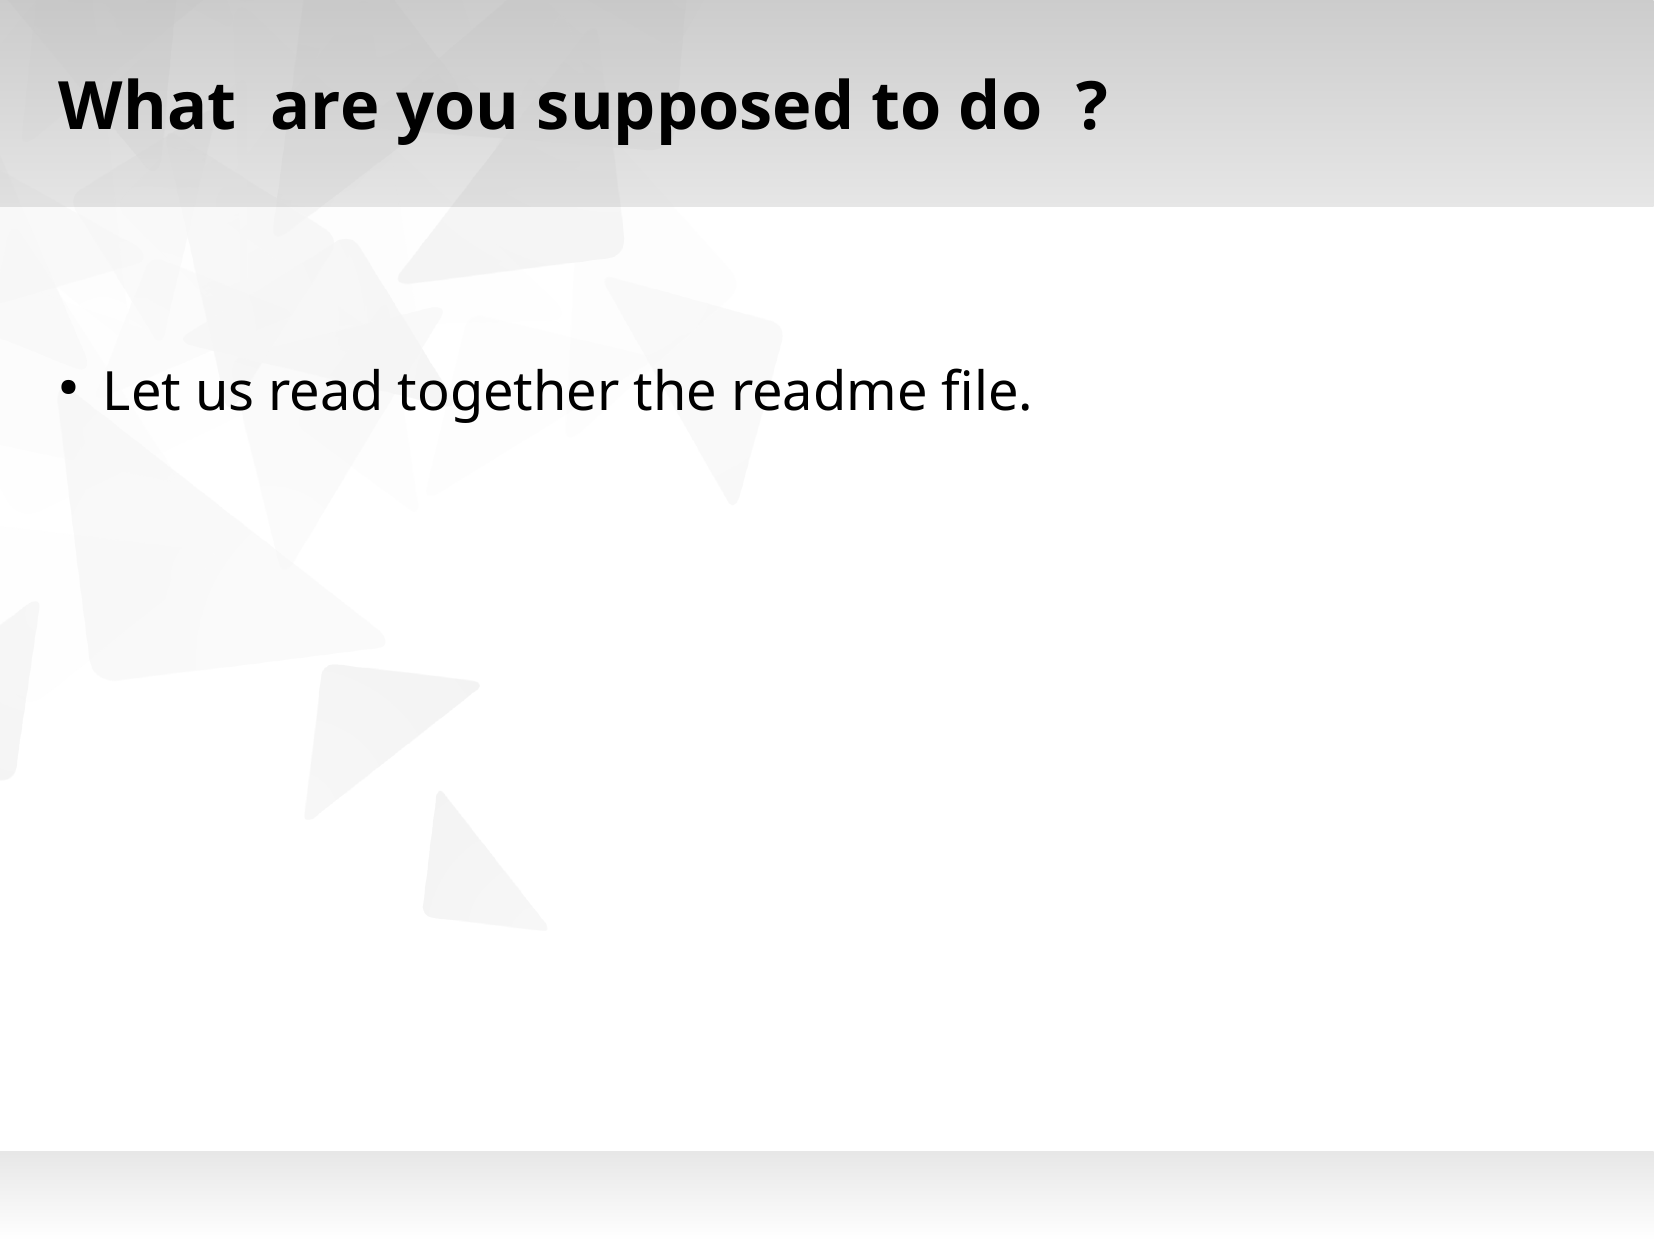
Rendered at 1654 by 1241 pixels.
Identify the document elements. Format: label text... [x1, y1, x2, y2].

picture [0, 0, 783, 931]
title What are you supposed to do ? [59, 29, 1595, 178]
list Let us read together the readme file. [59, 265, 1595, 986]
